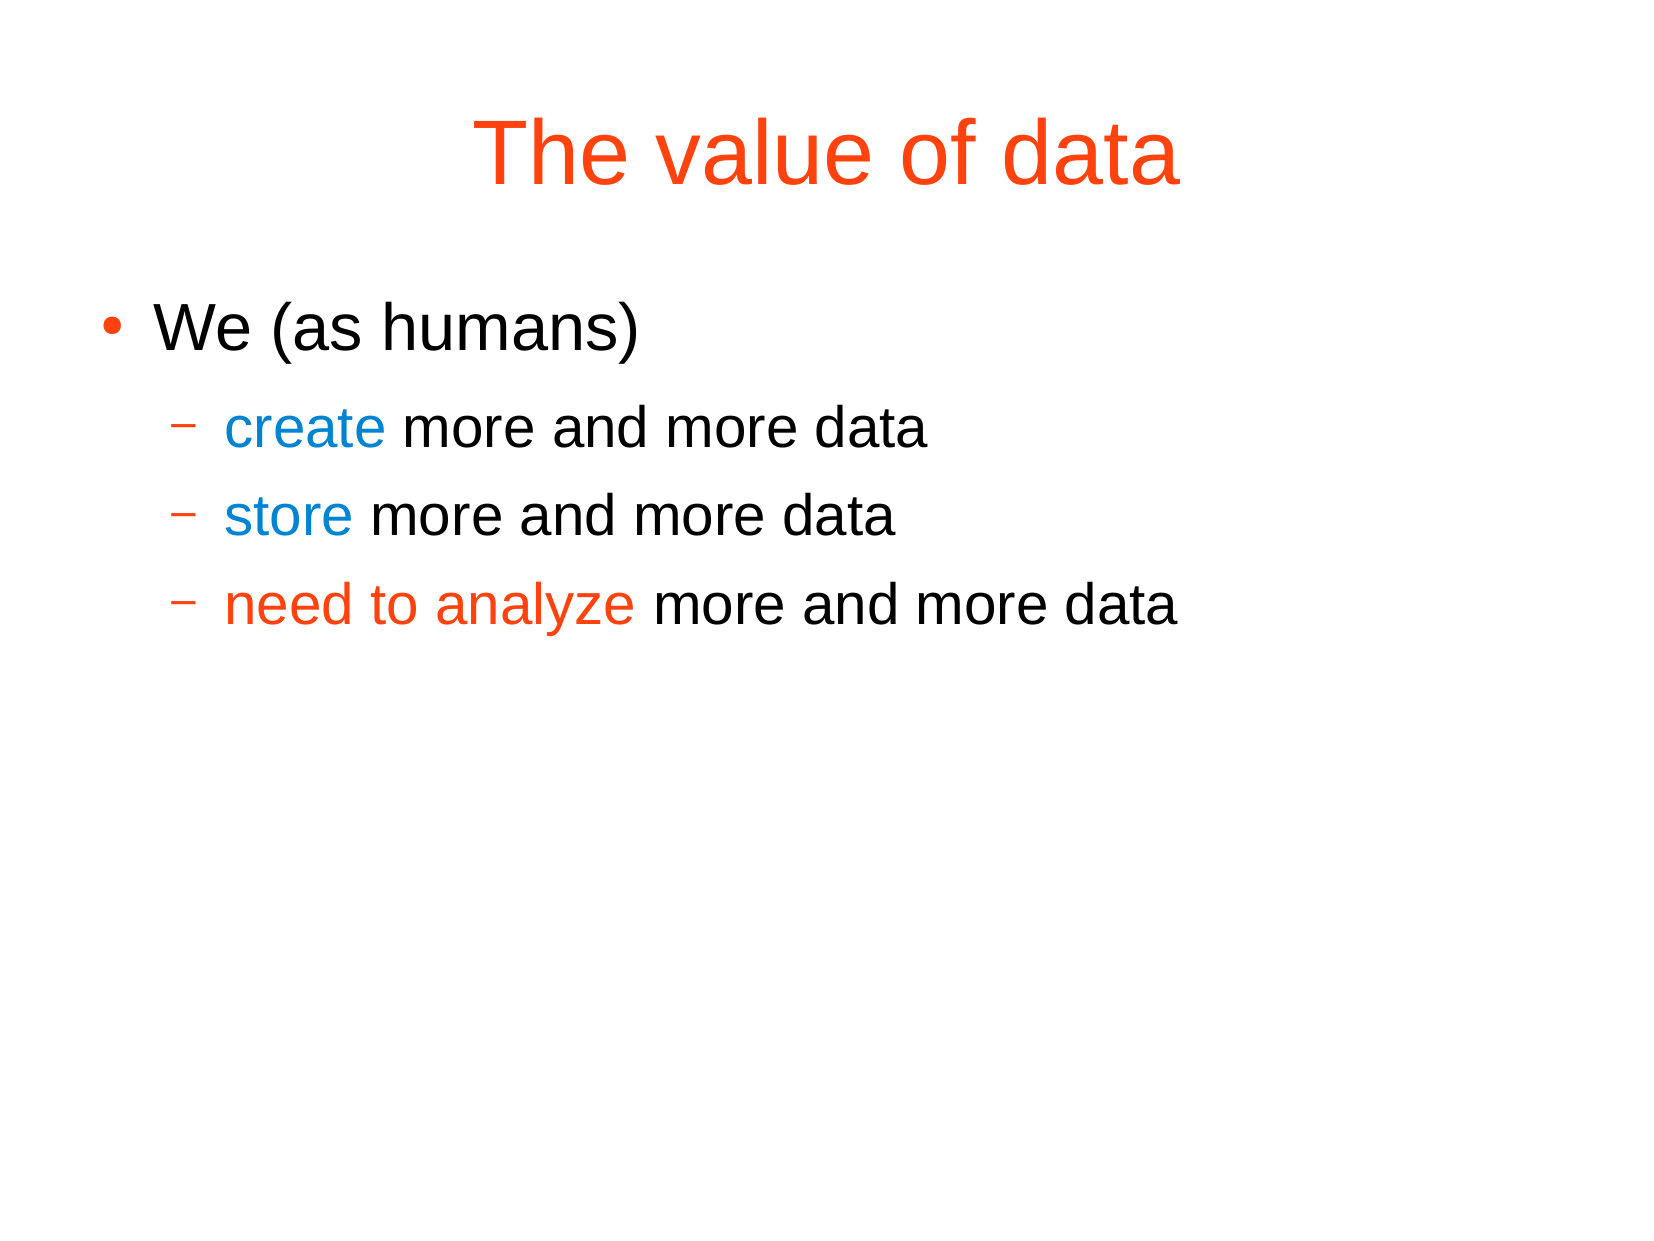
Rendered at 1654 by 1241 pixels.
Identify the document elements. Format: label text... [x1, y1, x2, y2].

title The value of data [82, 49, 1571, 257]
list We (as humans) create more and more data store more and more data need to analyze more and more data [82, 290, 1538, 1010]
